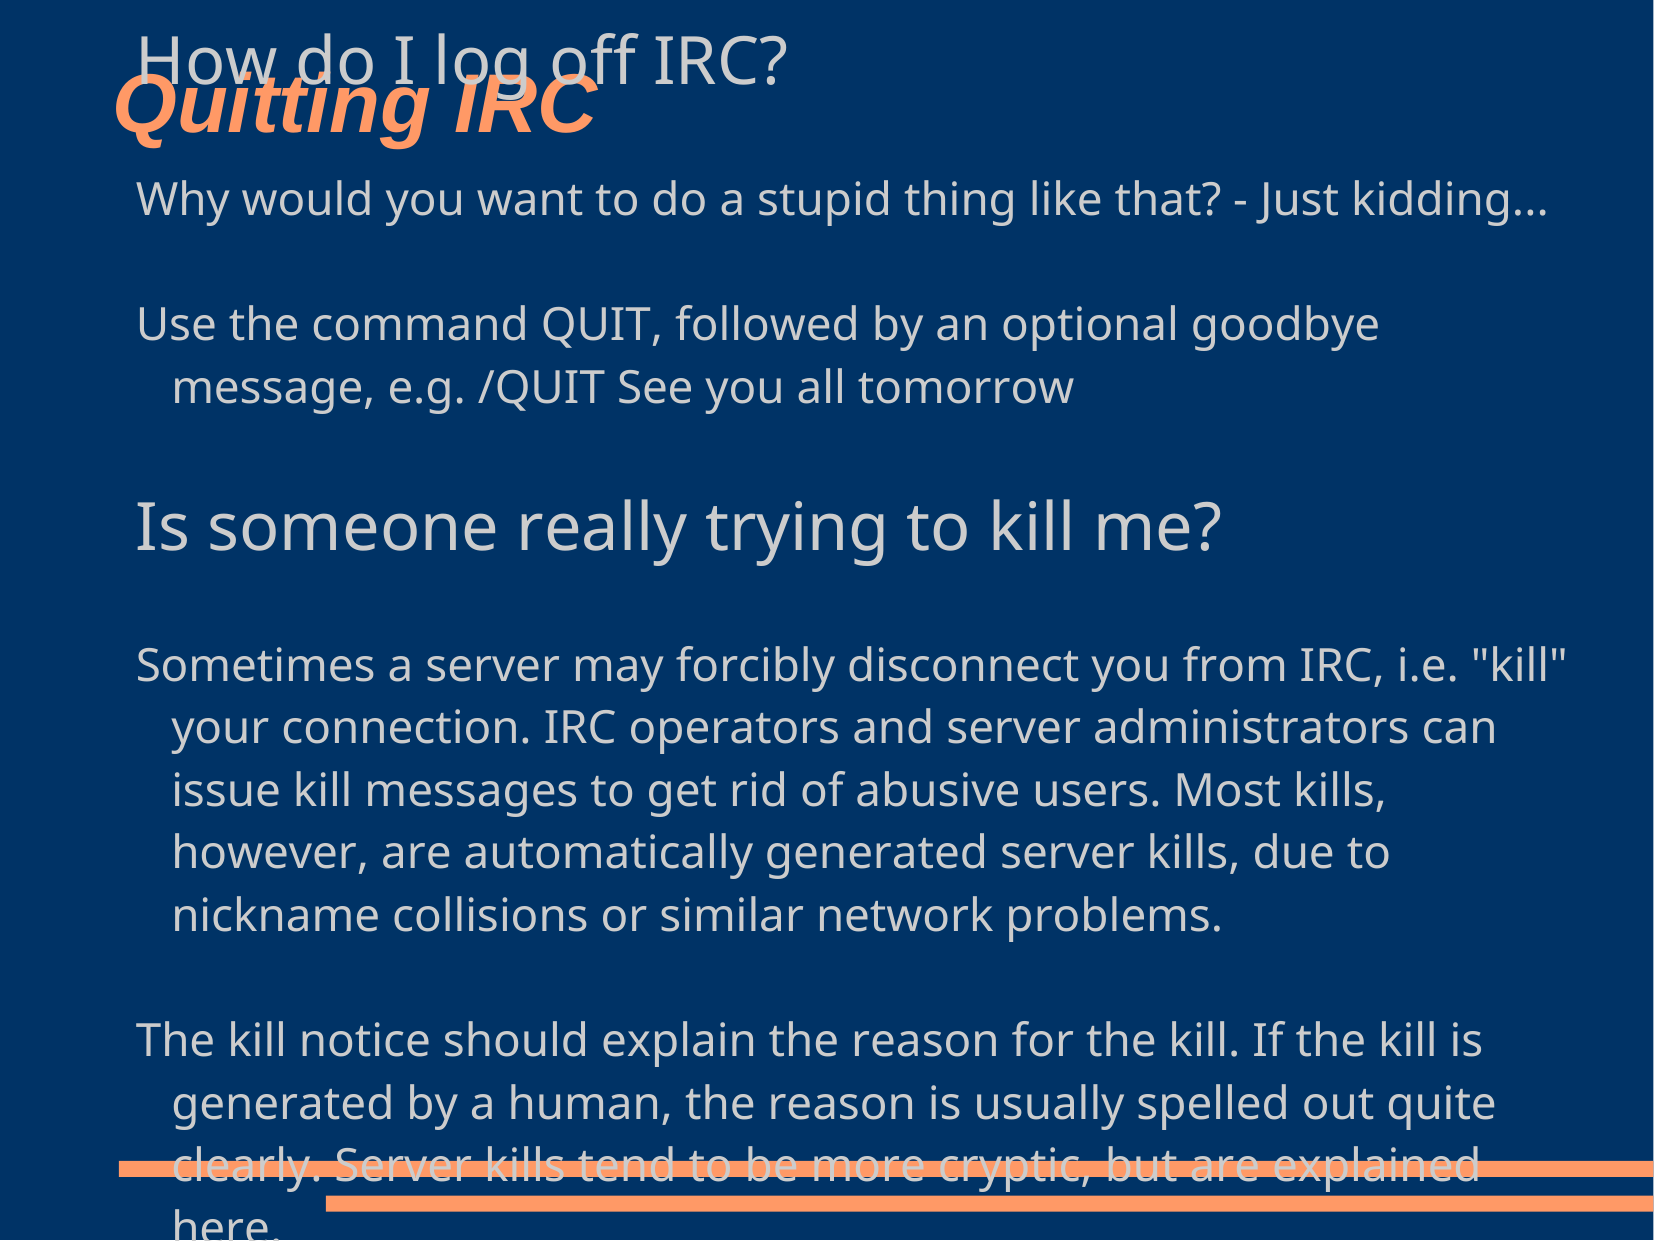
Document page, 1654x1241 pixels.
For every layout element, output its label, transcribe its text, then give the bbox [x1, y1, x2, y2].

title Quitting IRC [112, 0, 1525, 208]
subtitle How do I log off IRC? Why would you want to do a stupid thing like that? - Just kidding... Use the command QUIT, followed by an optional goodbye message, e.g. /QUIT See you all tomorrow Is someone really trying to kill me? Sometimes a server may forcibly disconnect you from IRC, i.e. "kill" your connection. IRC operators and server administrators can issue kill messages to get rid of abusive users. Most kills, however, are automatically generated server kills, due to nickname collisions or similar network problems. The kill notice should explain the reason for the kill. If the kill is generated by a human, the reason is usually spelled out quite clearly. Server kills tend to be more cryptic, but are explained here. [135, 145, 1576, 1241]
